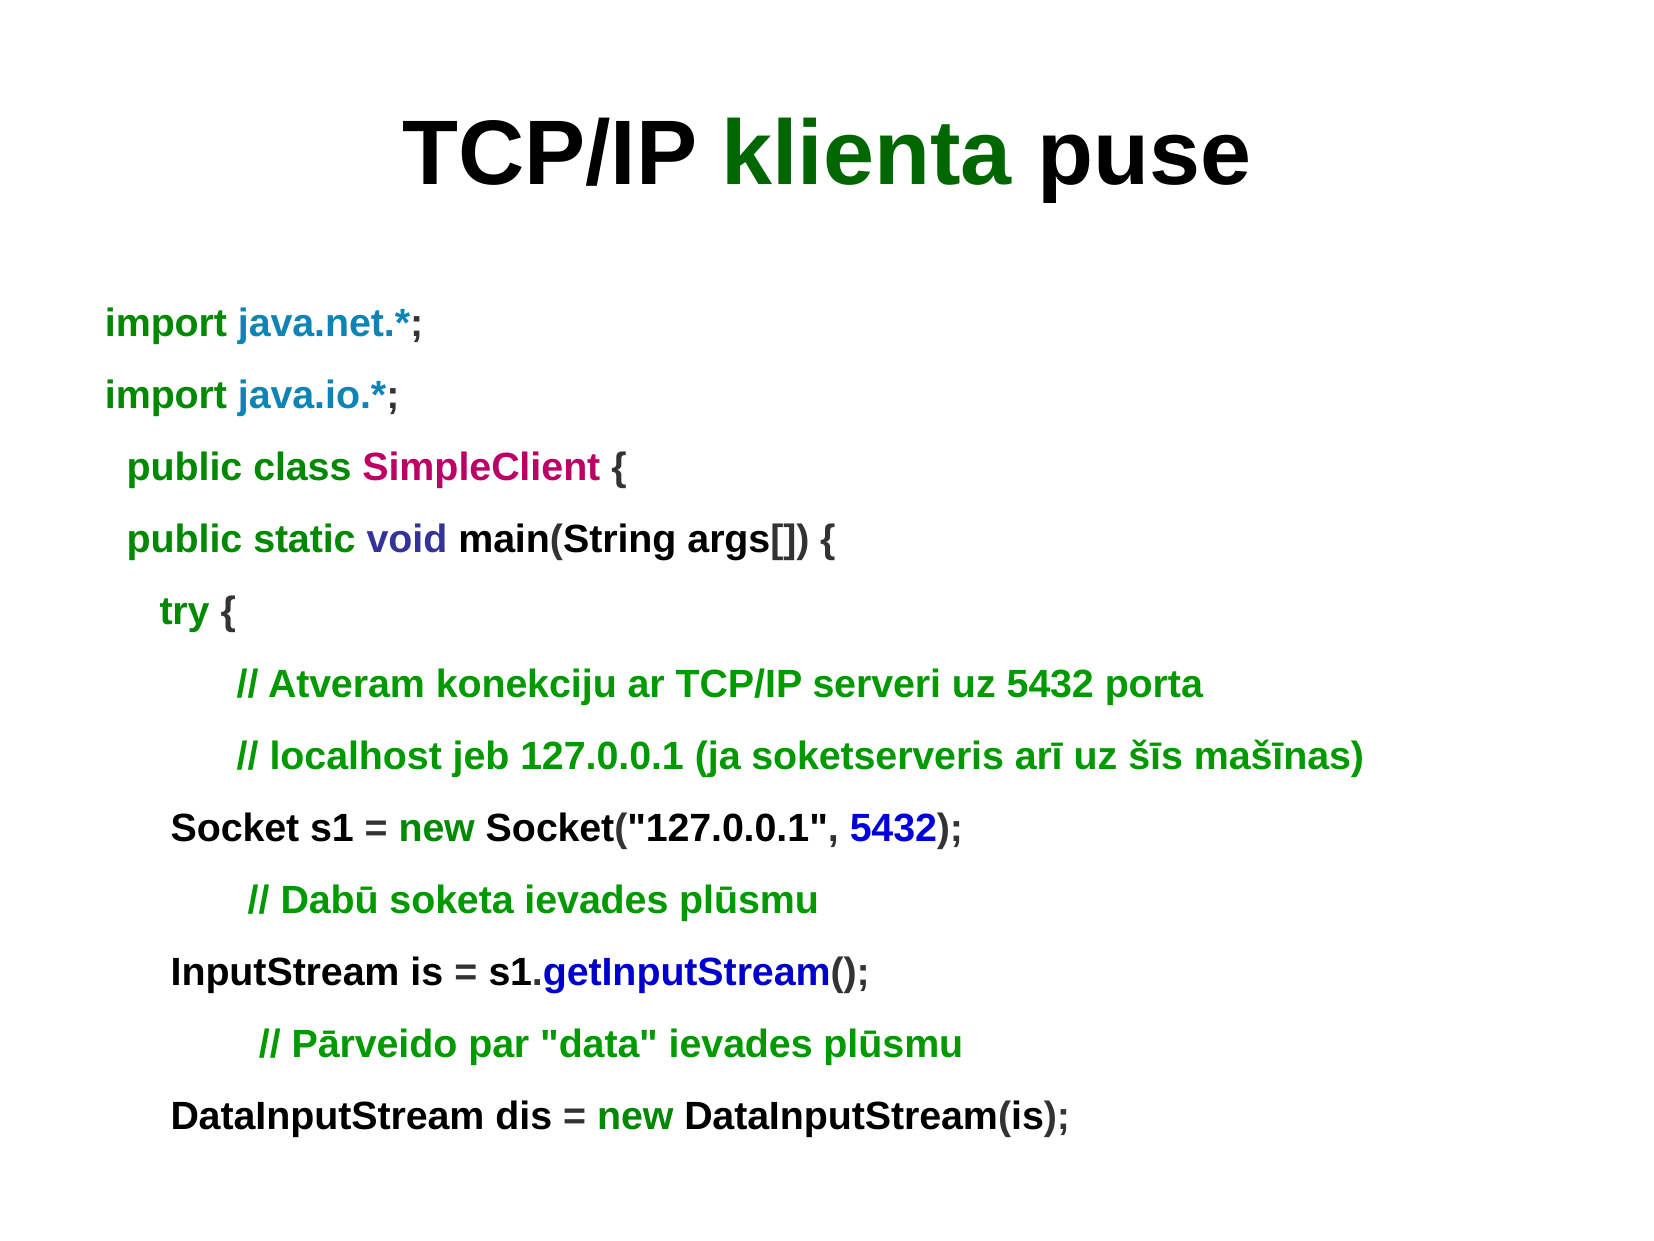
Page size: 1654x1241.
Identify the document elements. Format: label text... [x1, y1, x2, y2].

title TCP/IP klienta puse [82, 49, 1571, 257]
list import java.net.*; import java.io.*; public class SimpleClient { public static void main(String args[]) { try { // Atveram konekciju ar TCP/IP serveri uz 5432 porta // localhost jeb 127.0.0.1 (ja soketserveris arī uz šīs mašīnas) Socket s1 = new Socket("127.0.0.1", 5432); // Dabū soketa ievades plūsmu InputStream is = s1.getInputStream(); // Pārveido par "data" ievades plūsmu DataInputStream dis = new DataInputStream(is); [82, 290, 1595, 1146]
